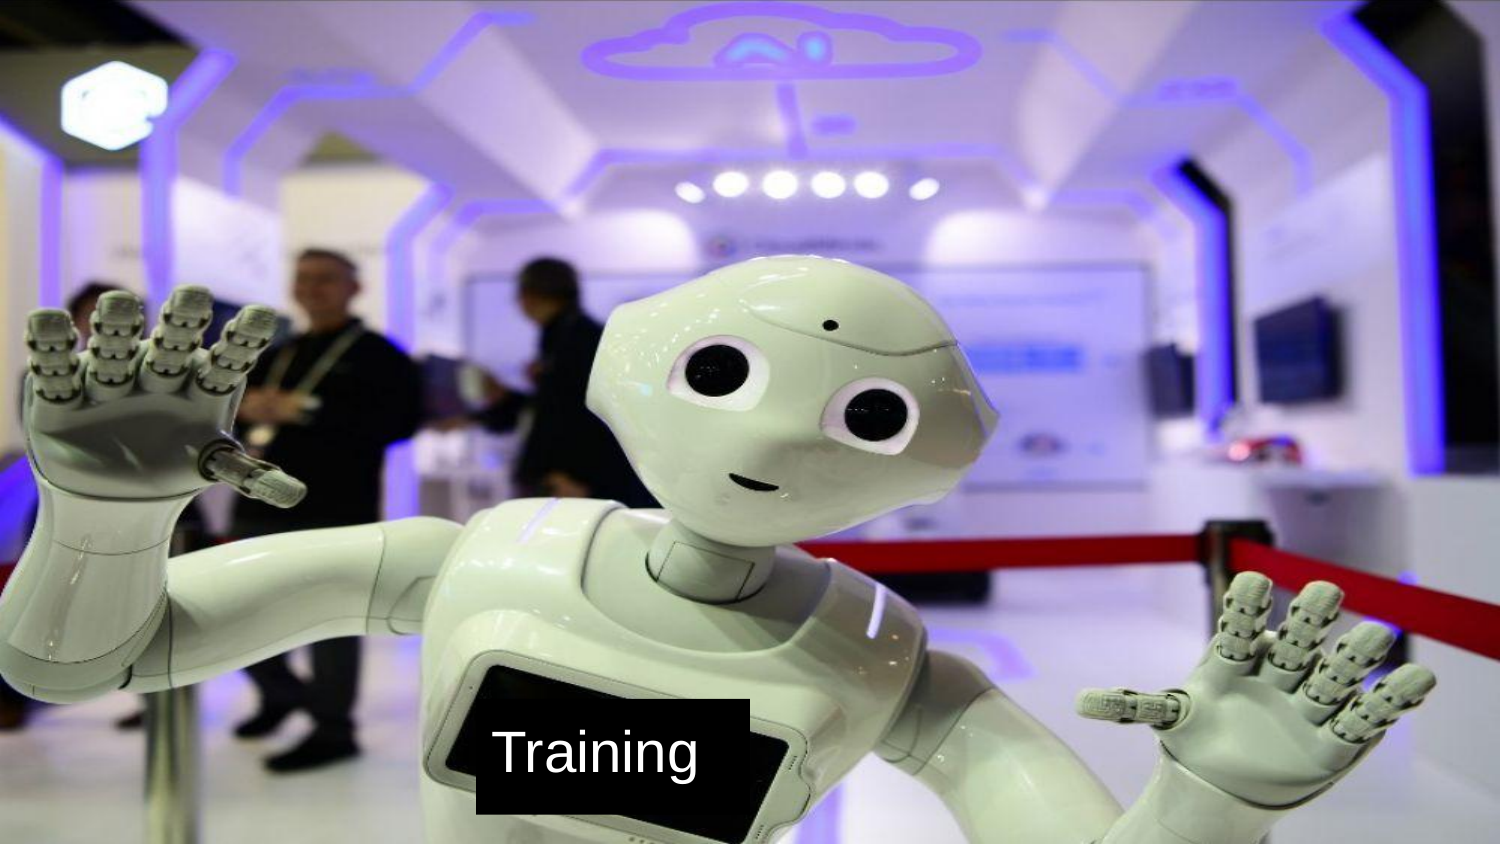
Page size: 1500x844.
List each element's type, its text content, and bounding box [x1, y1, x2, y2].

title Training [476, 698, 750, 815]
picture [0, 0, 1500, 844]
